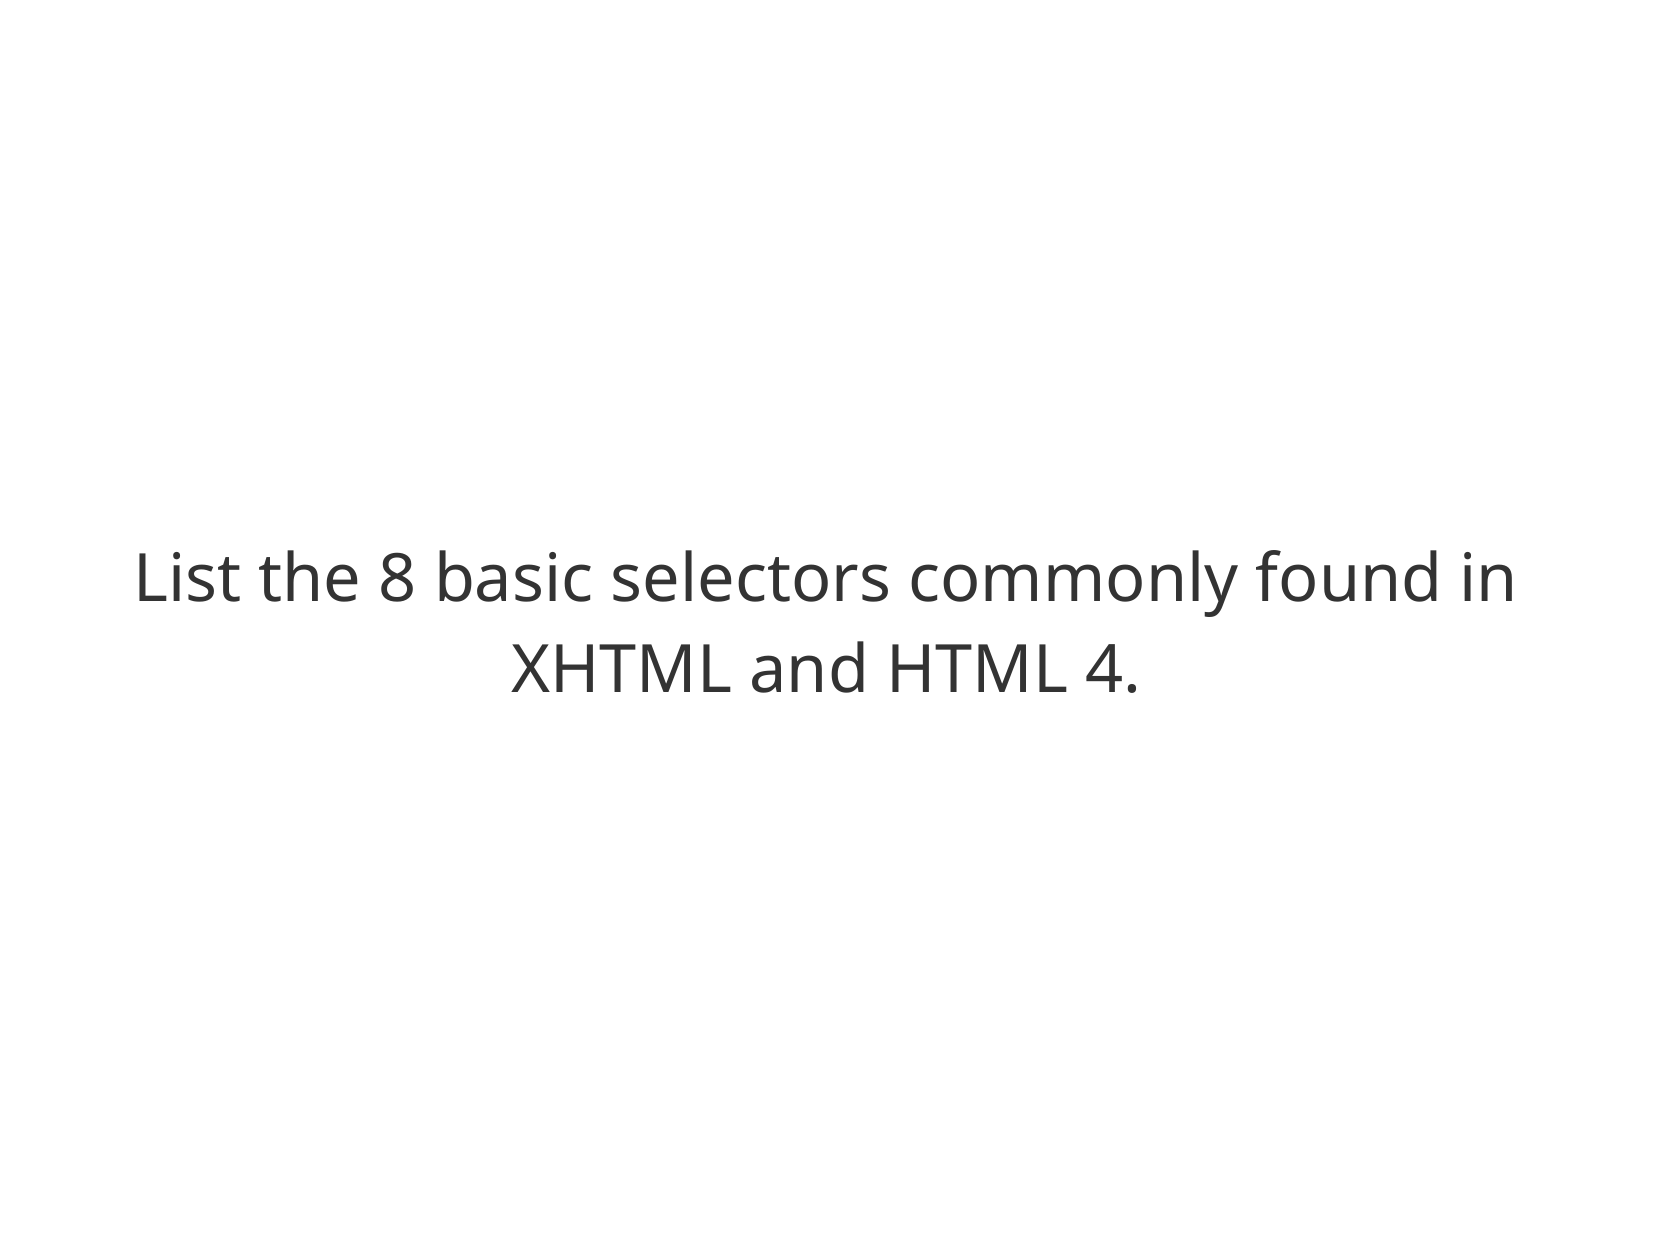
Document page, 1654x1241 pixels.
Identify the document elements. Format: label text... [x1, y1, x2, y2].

subtitle List the 8 basic selectors commonly found in XHTML and HTML 4. [82, 49, 1571, 1193]
